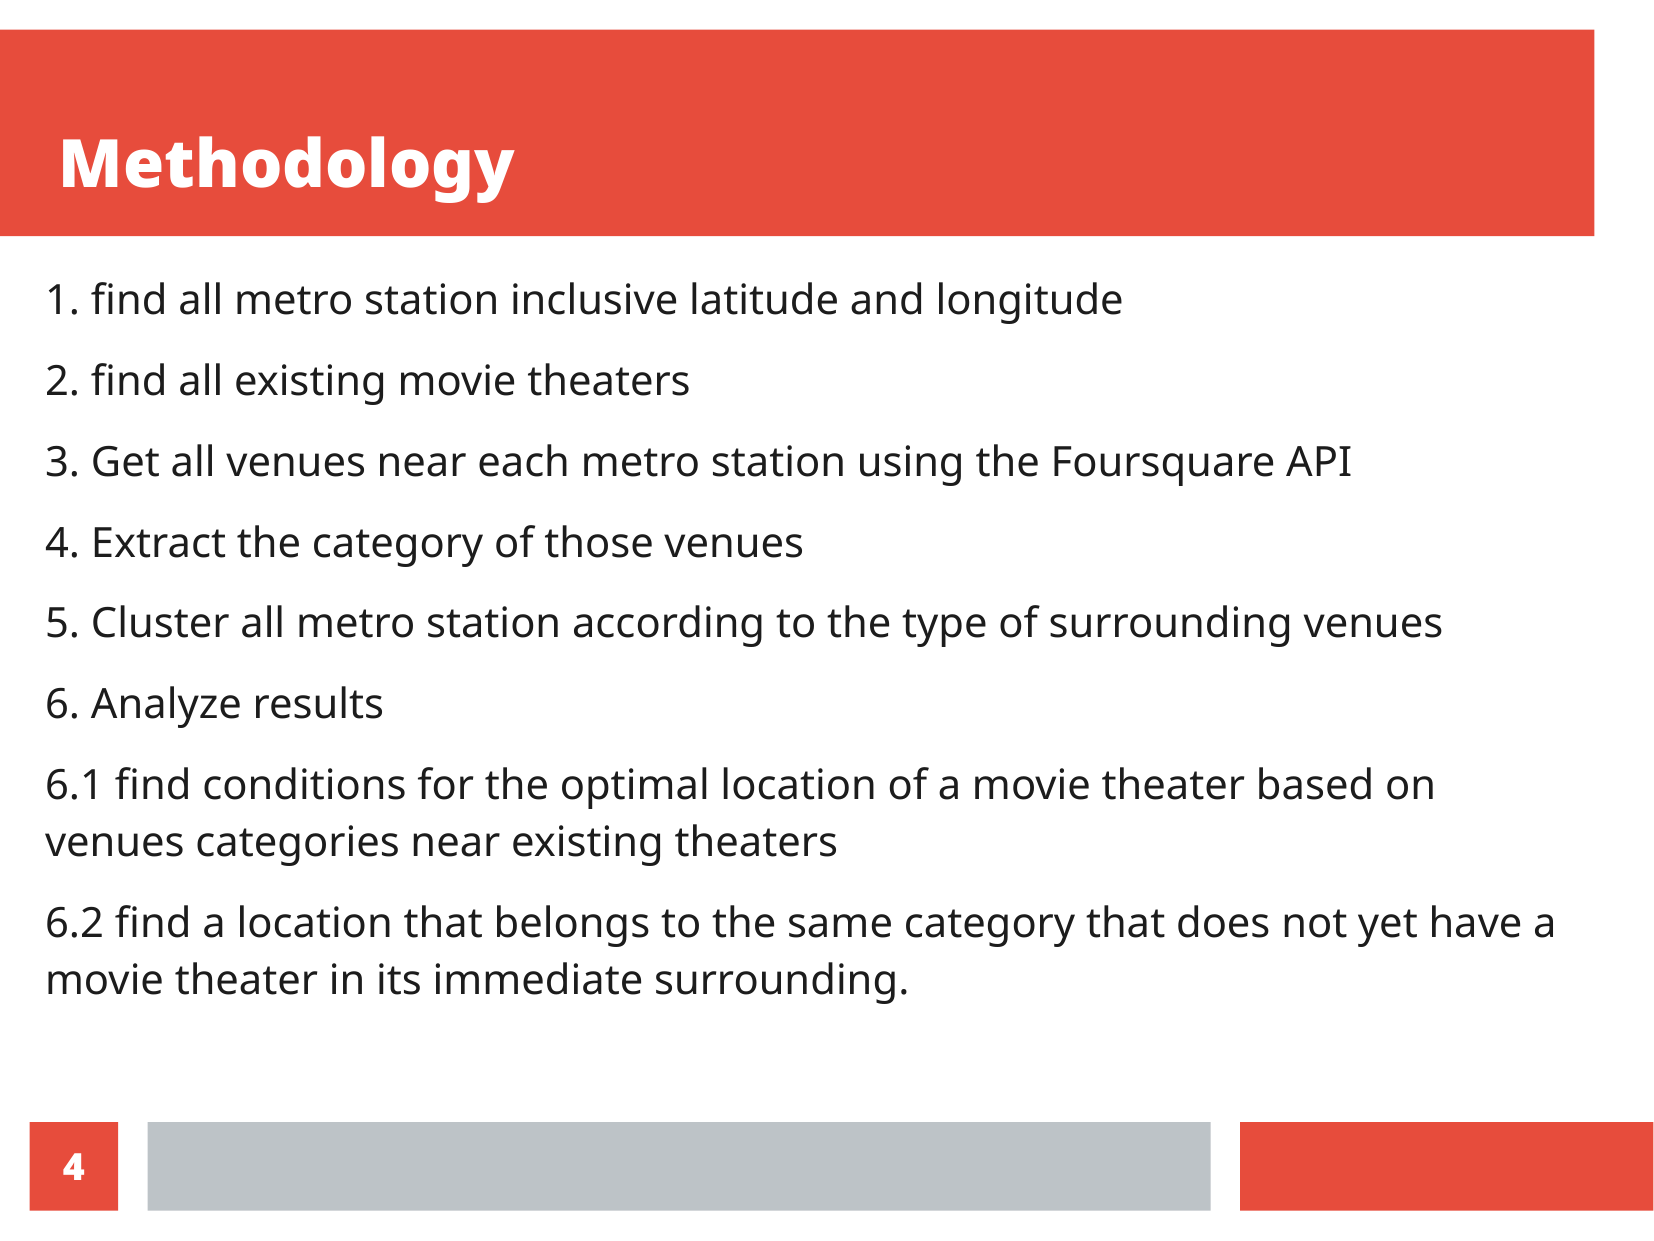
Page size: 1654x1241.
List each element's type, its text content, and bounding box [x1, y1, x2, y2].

title Methodology [59, 59, 1595, 207]
list 1. find all metro station inclusive latitude and longitude 2. find all existing movie theaters 3. Get all venues near each metro station using the Foursquare API 4. Extract the category of those venues 5. Cluster all metro station according to the type of surrounding venues 6. Analyze results 6.1 find conditions for the optimal location of a movie theater based on venues categories near existing theaters 6.2 find a location that belongs to the same category that does not yet have a movie theater in its immediate surrounding. [45, 270, 1576, 1038]
